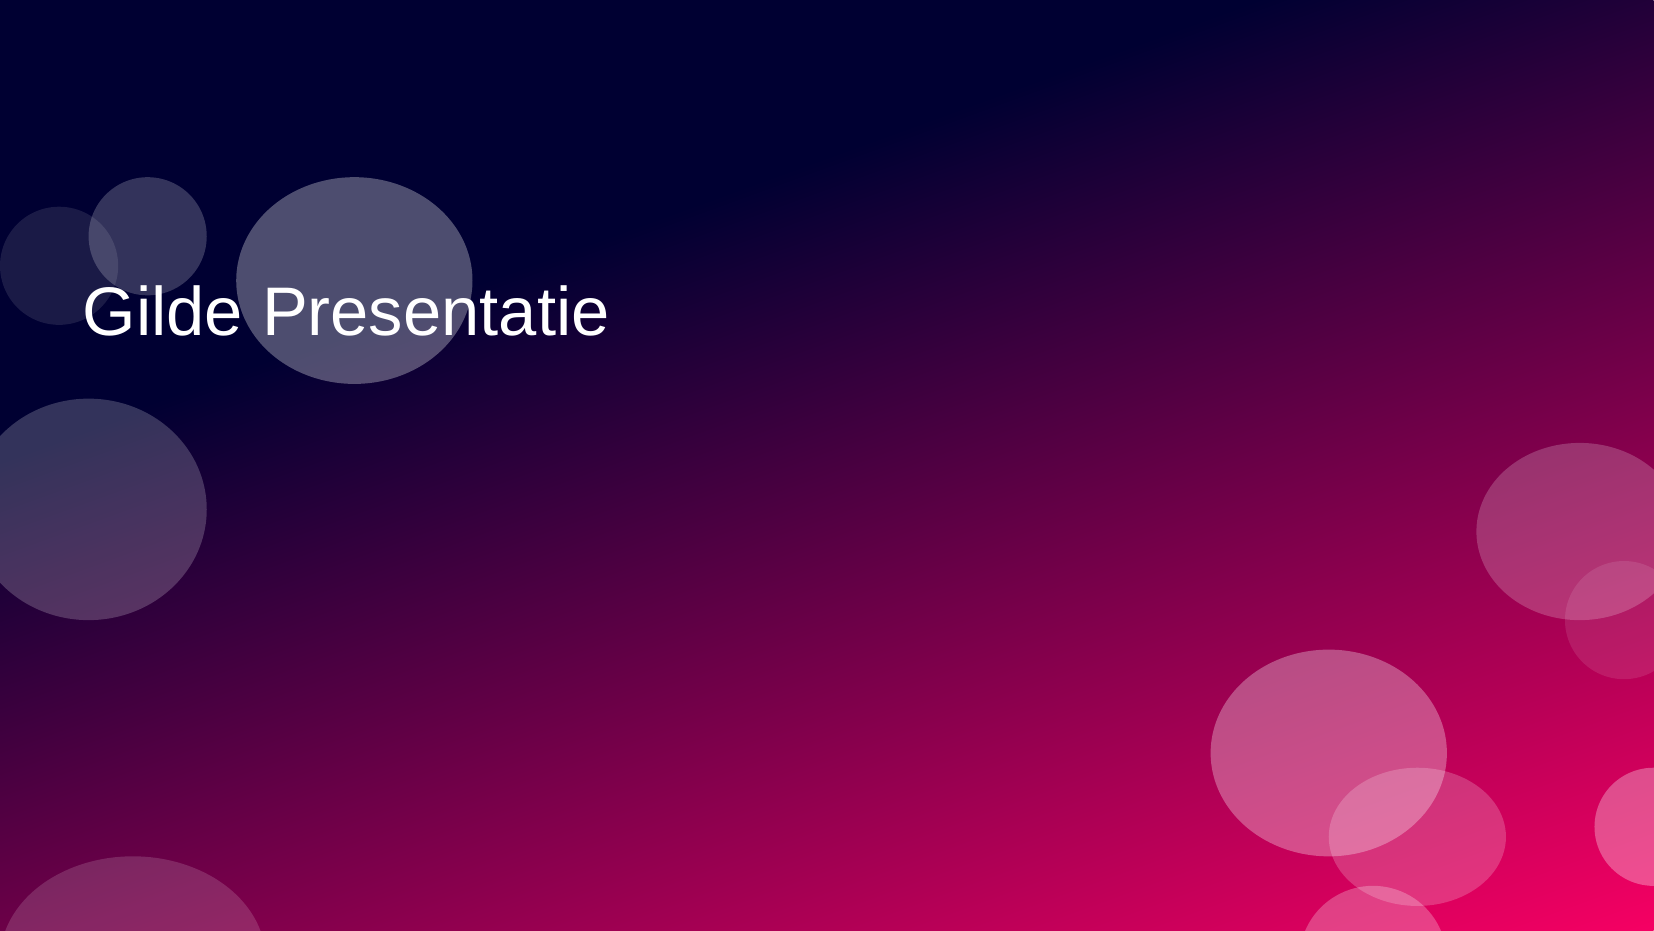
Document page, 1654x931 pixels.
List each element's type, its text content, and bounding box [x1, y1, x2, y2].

title Gilde Presentatie [82, 234, 1571, 390]
